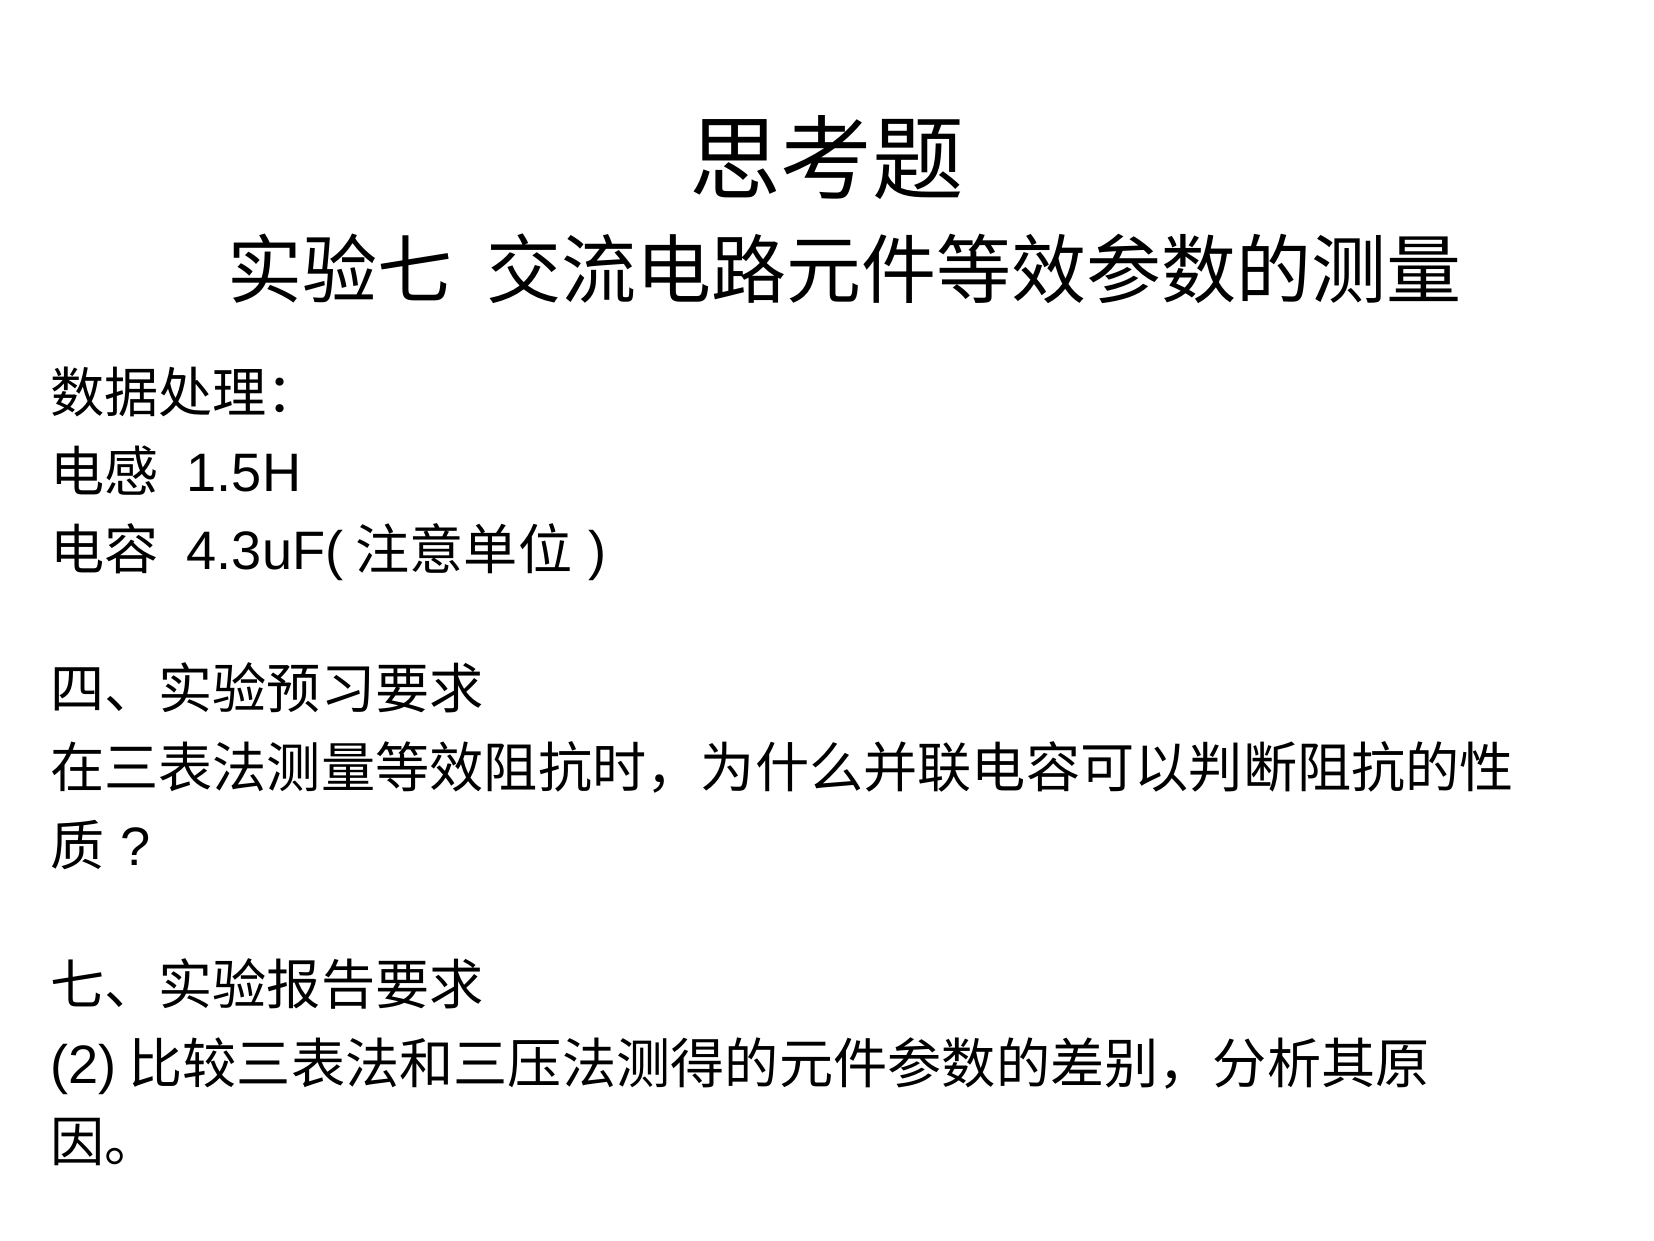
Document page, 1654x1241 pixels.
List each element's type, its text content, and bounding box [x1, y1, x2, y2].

title 思考题 [82, 49, 1571, 203]
text_box 实验七 交流电路元件等效参数的测量 [82, 203, 1607, 319]
text_box 数据处理： 电感 1.5H 电容 4.3uF(注意单位) 四、实验预习要求 在三表法测量等效阻抗时，为什么并联电容可以判断阻抗的性质? 七、实验报告要求 (2)比较三表法和三压法测得的元件参数的差别，分析其原因。 [35, 342, 1552, 1147]
